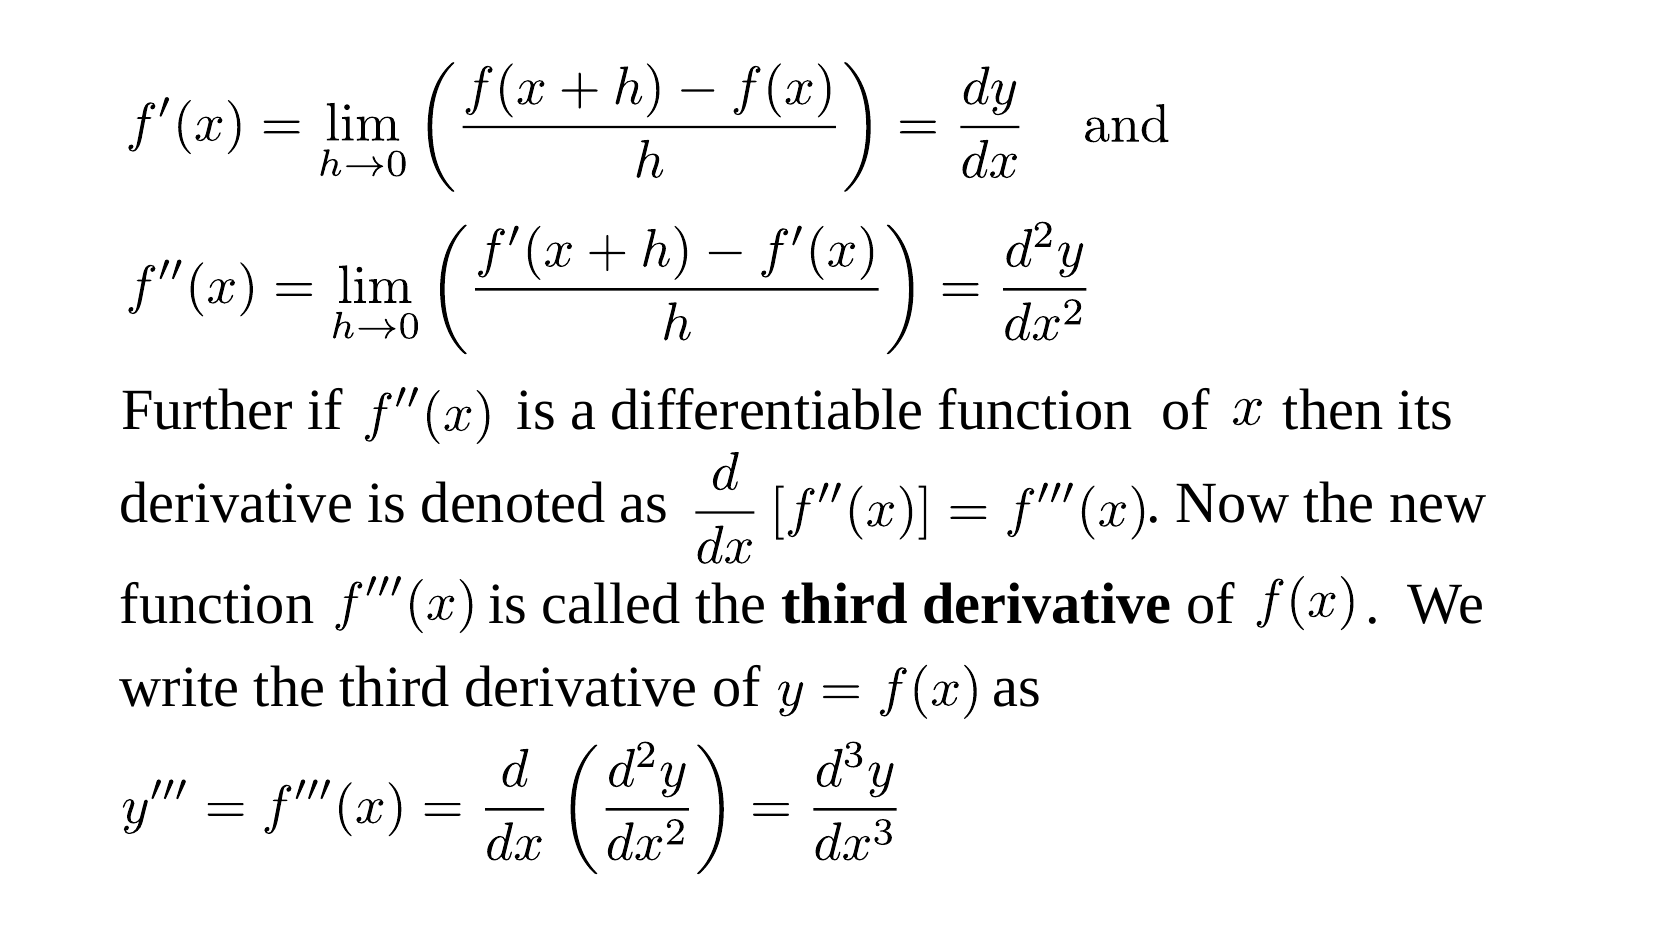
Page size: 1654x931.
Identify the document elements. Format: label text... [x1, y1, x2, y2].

text_box [695, 452, 1145, 564]
text_box [778, 664, 977, 719]
text_box [128, 62, 1020, 192]
text_box [1232, 398, 1263, 426]
subtitle Further if is a differentiable function of then its derivative is denoted as . Now the new function is called the third derivative of . We write the third derivative of as [47, 35, 1607, 898]
text_box [1256, 576, 1354, 631]
text_box [335, 576, 473, 634]
text_box [122, 741, 897, 875]
text_box [364, 387, 490, 445]
text_box [128, 221, 1087, 355]
text_box [1085, 104, 1169, 143]
